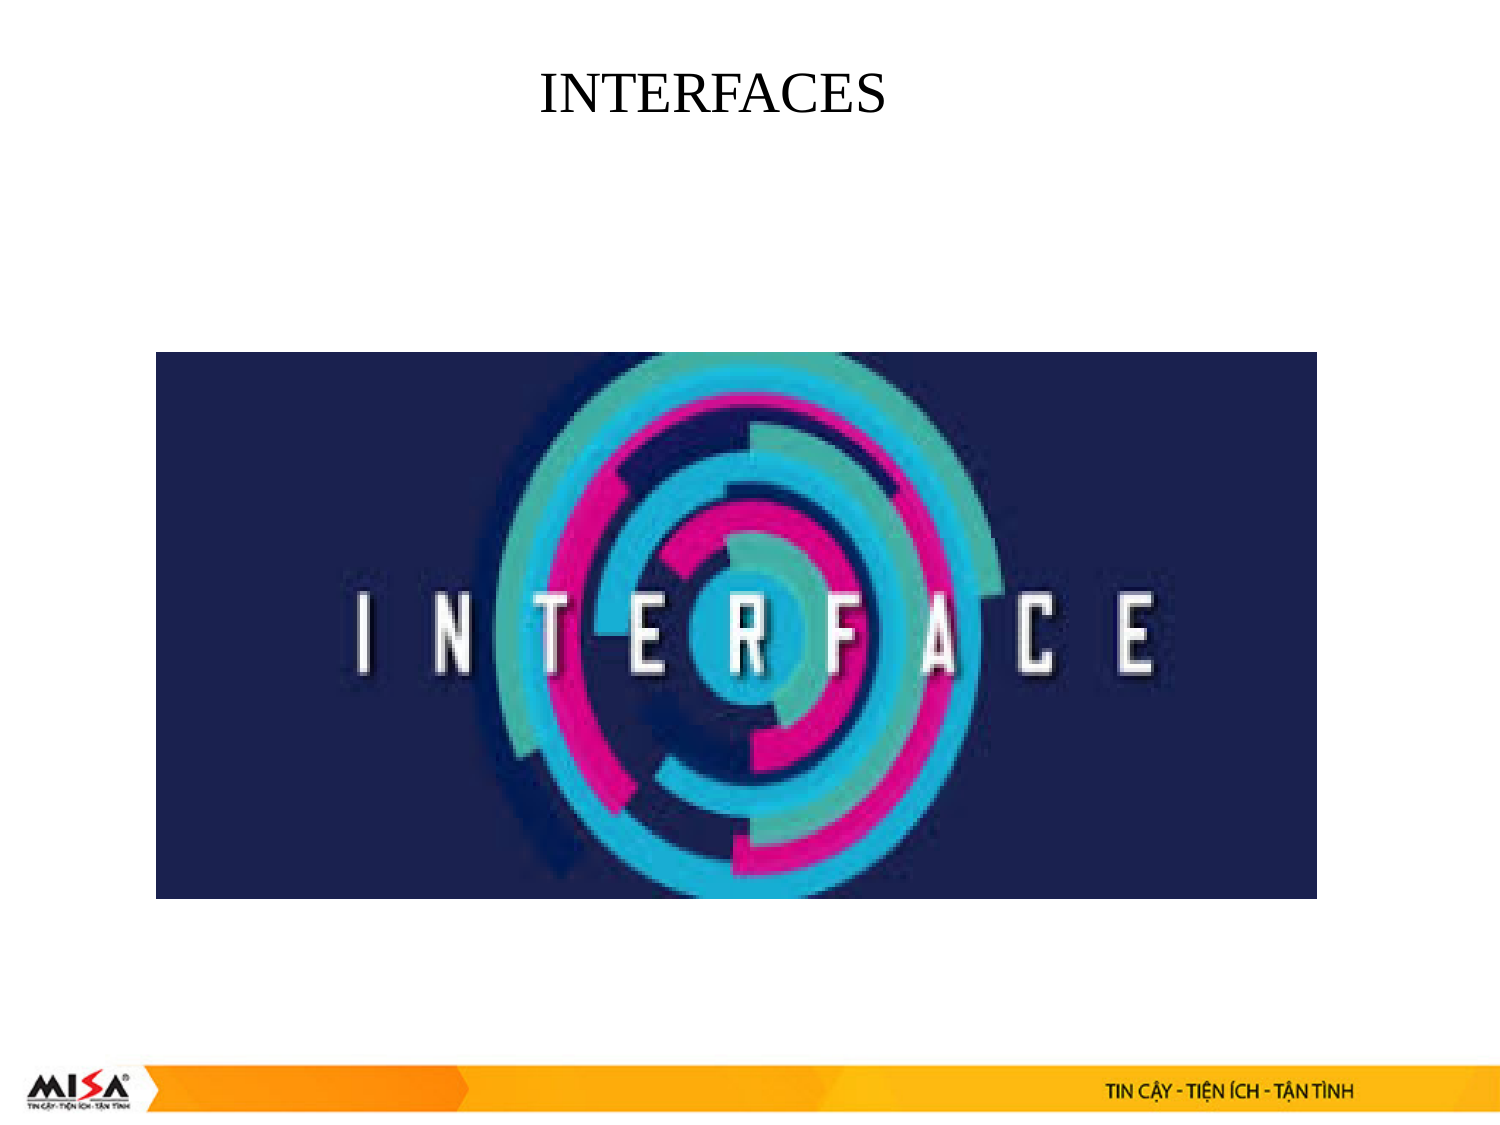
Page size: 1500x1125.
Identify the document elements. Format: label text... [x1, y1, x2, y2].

picture [0, 0, 1500, 1125]
list [74, 262, 1425, 1005]
title INTERFACES [74, 45, 1425, 232]
